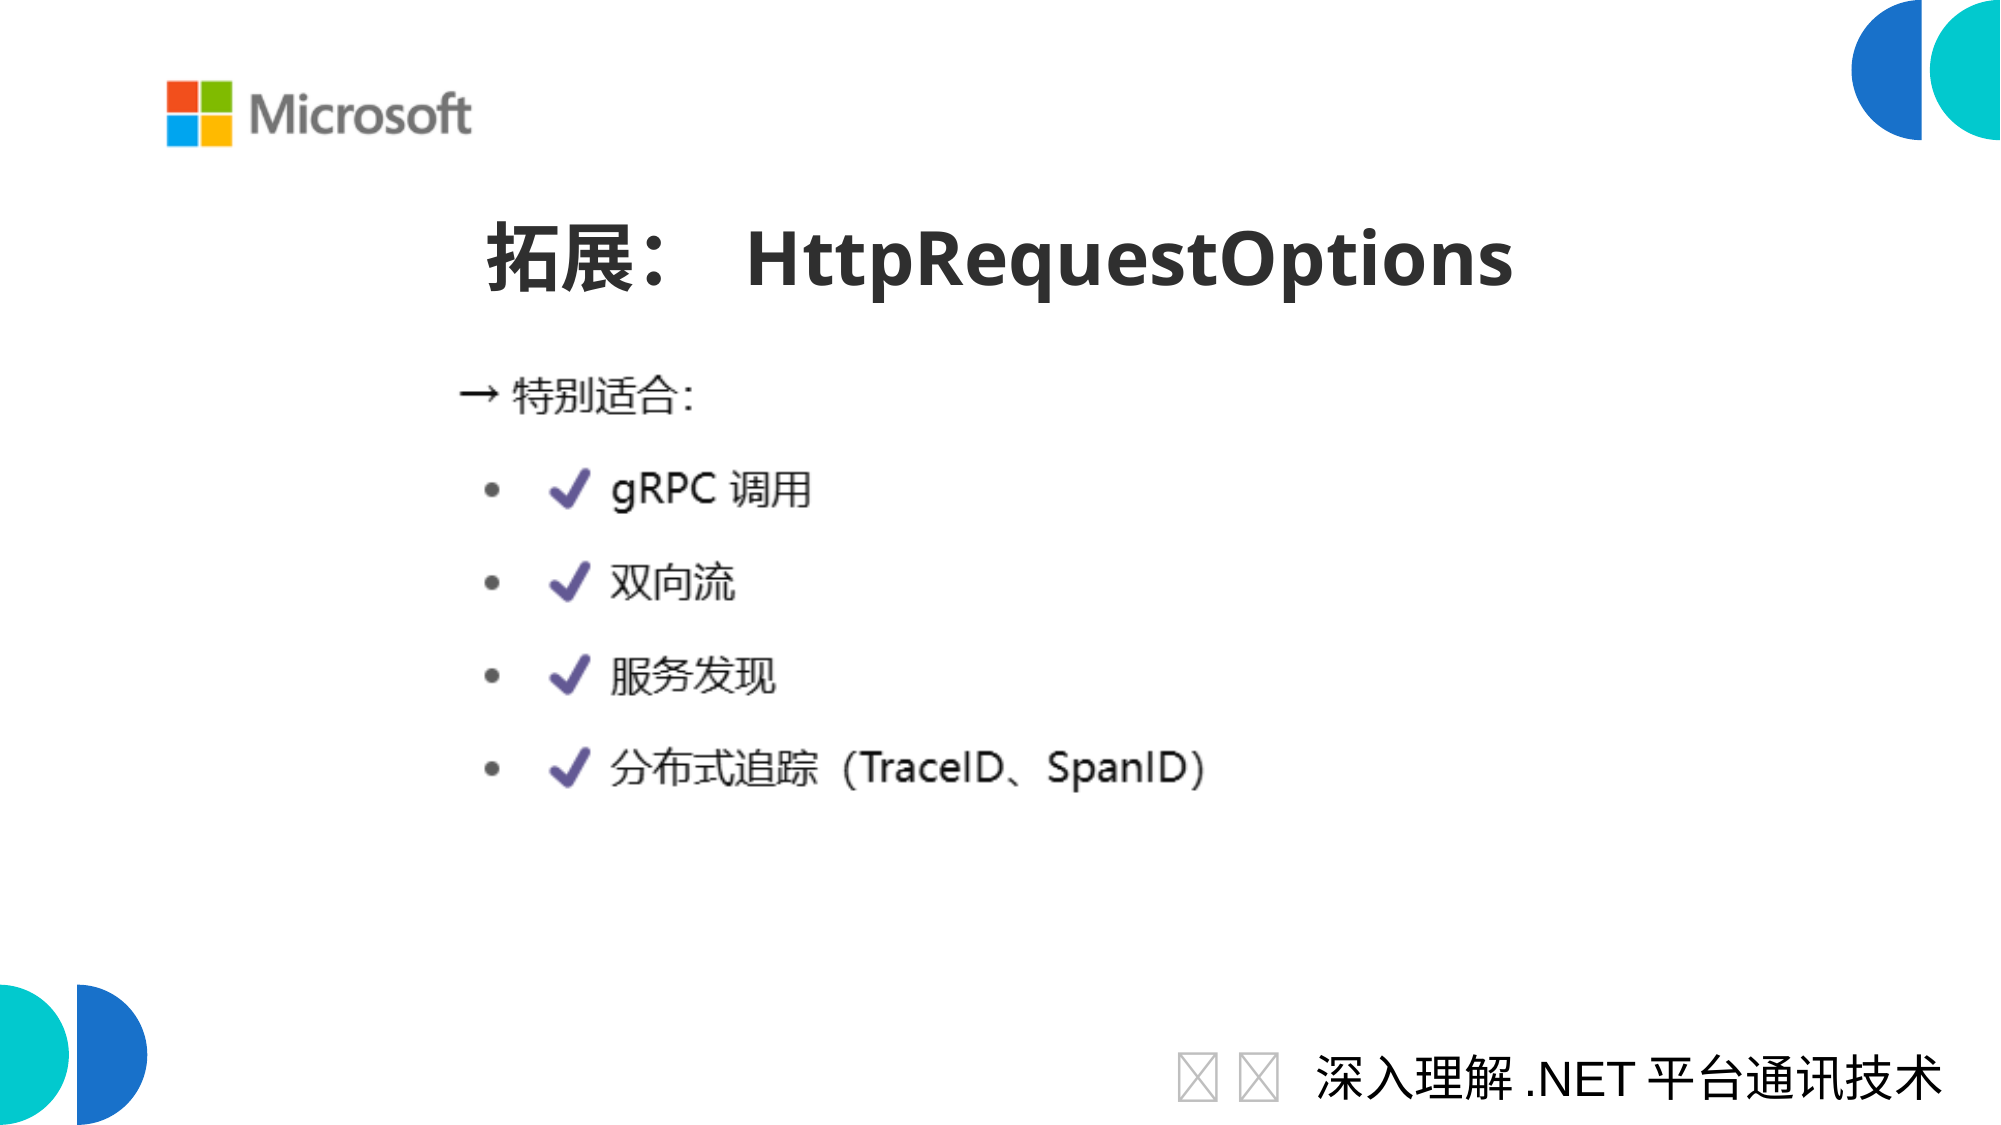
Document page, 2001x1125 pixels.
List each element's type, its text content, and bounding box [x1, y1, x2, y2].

picture [291, 359, 1802, 890]
title 拓展： HttpRequestOptions [138, 174, 1862, 361]
subtitle 🚀 🚀 深入理解.NET平台通讯技术 [1173, 1046, 1952, 1107]
picture [85, 41, 552, 189]
